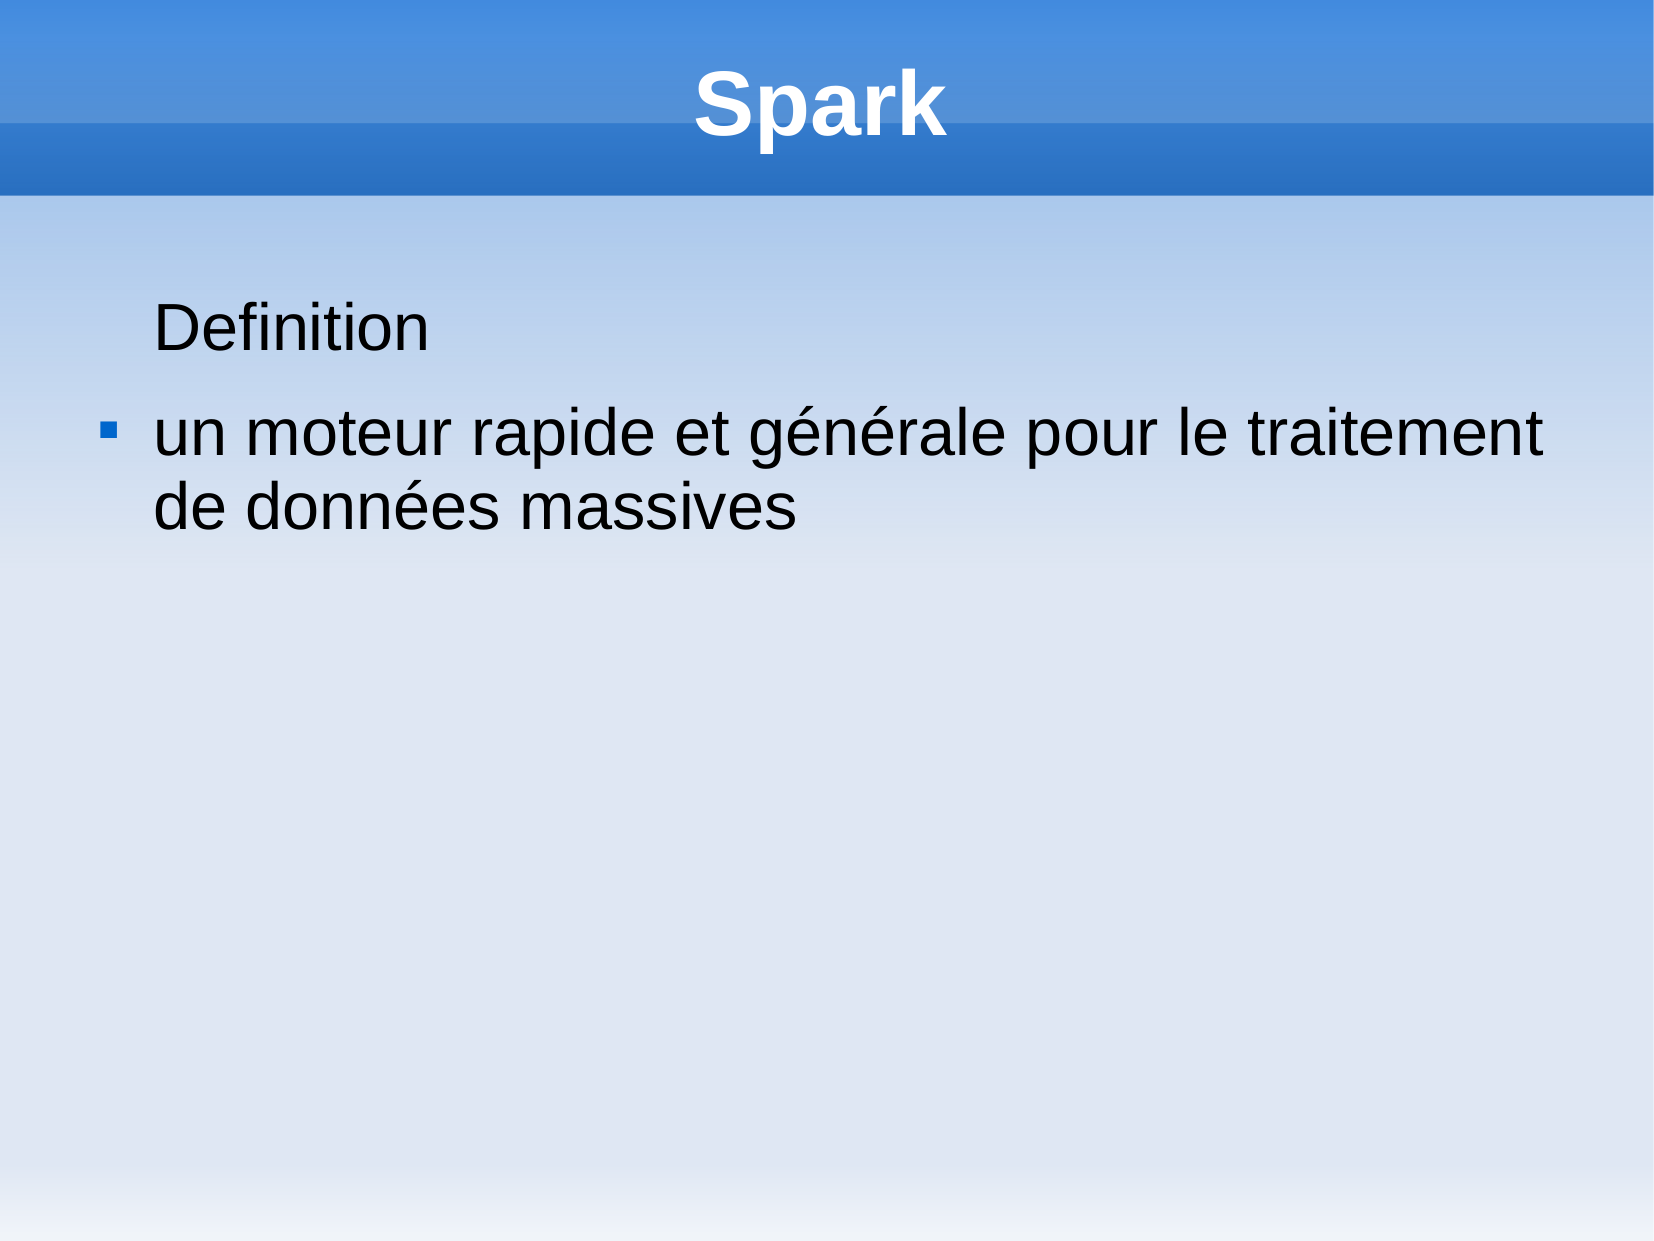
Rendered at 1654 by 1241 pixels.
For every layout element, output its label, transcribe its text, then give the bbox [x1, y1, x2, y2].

picture [0, 0, 1654, 1241]
title Spark [76, 7, 1565, 200]
list Definition un moteur rapide et générale pour le traitement de données massives [82, 290, 1571, 1094]
